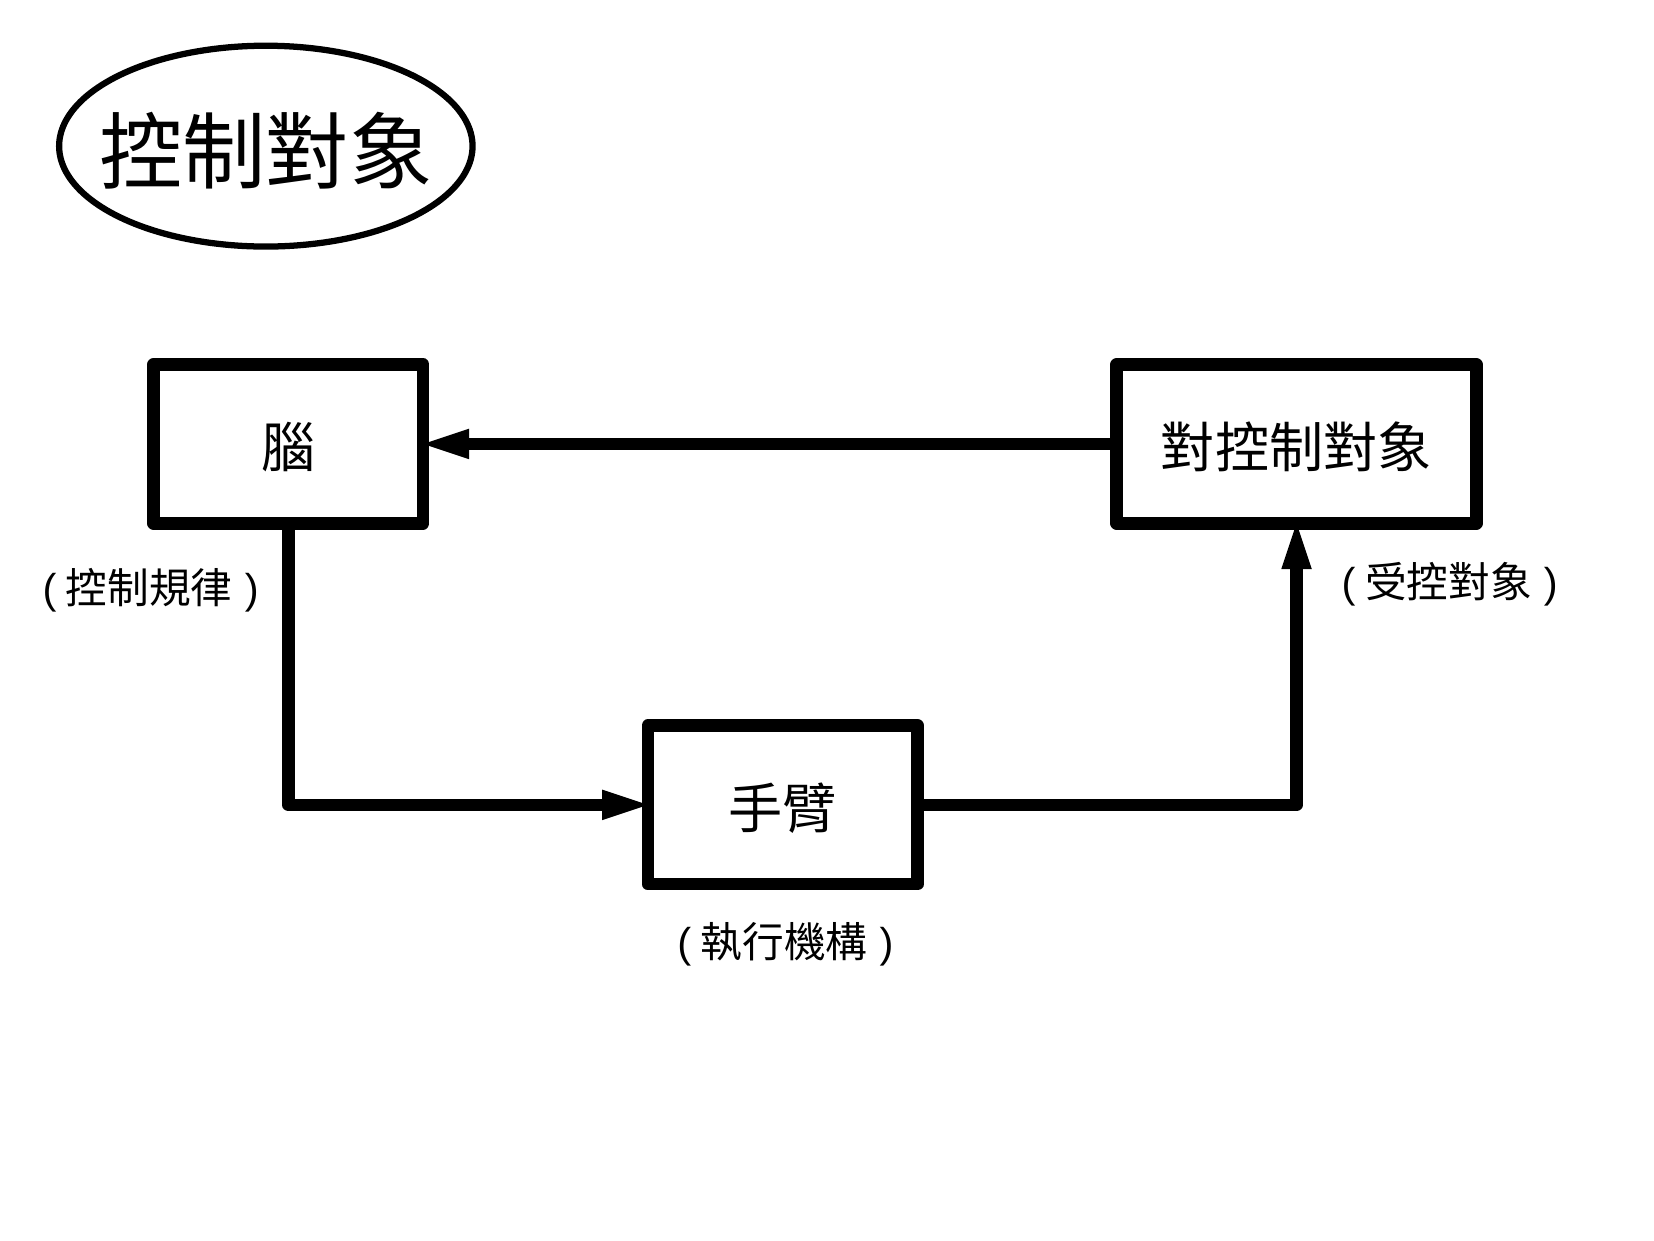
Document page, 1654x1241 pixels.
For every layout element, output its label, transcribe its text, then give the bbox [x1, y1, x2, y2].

text_box 對控制對象 [1116, 364, 1477, 524]
text_box (執行機構) [661, 901, 910, 1015]
text_box 手臂 [647, 725, 918, 885]
text_box 腦 [153, 364, 424, 524]
text_box (控制規律) [23, 547, 278, 661]
text_box (受控對象) [1316, 541, 1583, 655]
text_box 控制對象 [59, 45, 473, 247]
